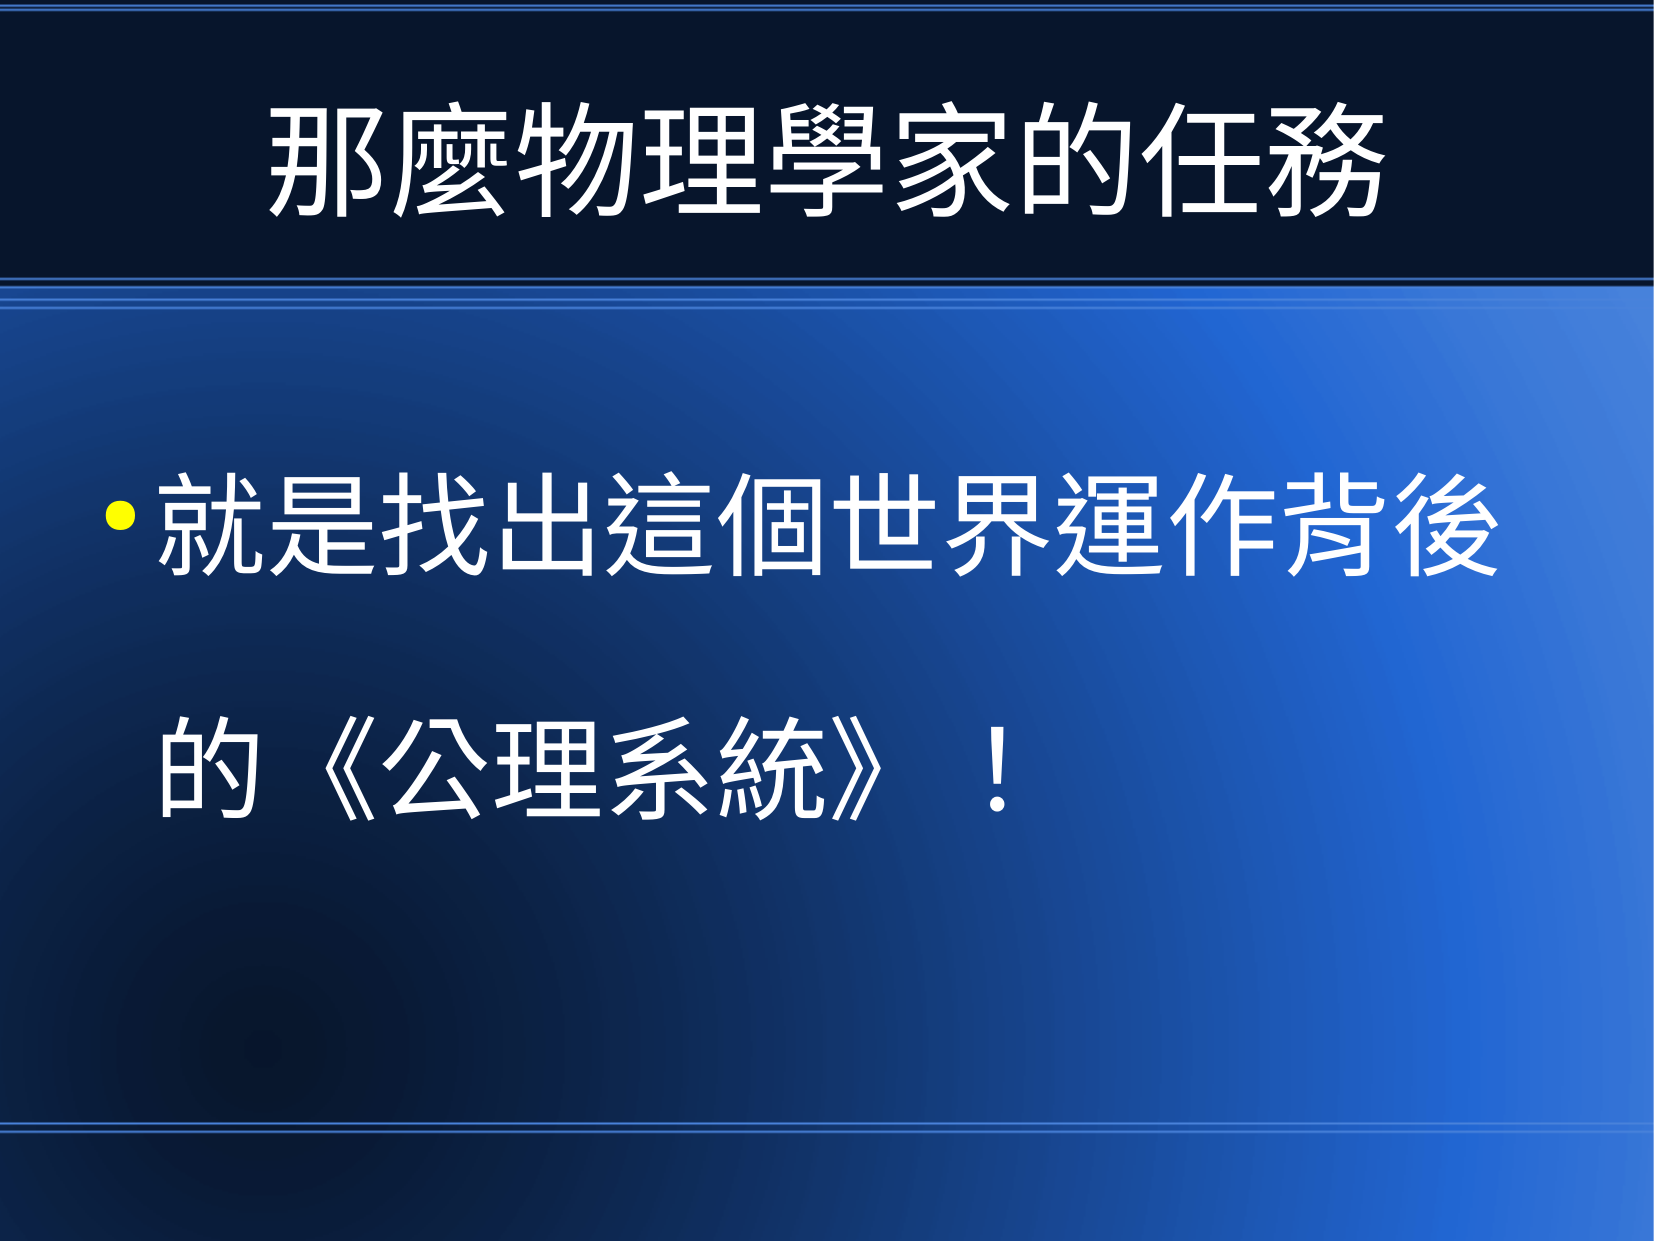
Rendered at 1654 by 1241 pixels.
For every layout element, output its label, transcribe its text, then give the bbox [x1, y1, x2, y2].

title 那麼物理學家的任務 [82, 49, 1571, 257]
list 就是找出這個世界運作背後的《公理系統》！ [82, 355, 1571, 1241]
picture [0, 0, 1654, 1241]
